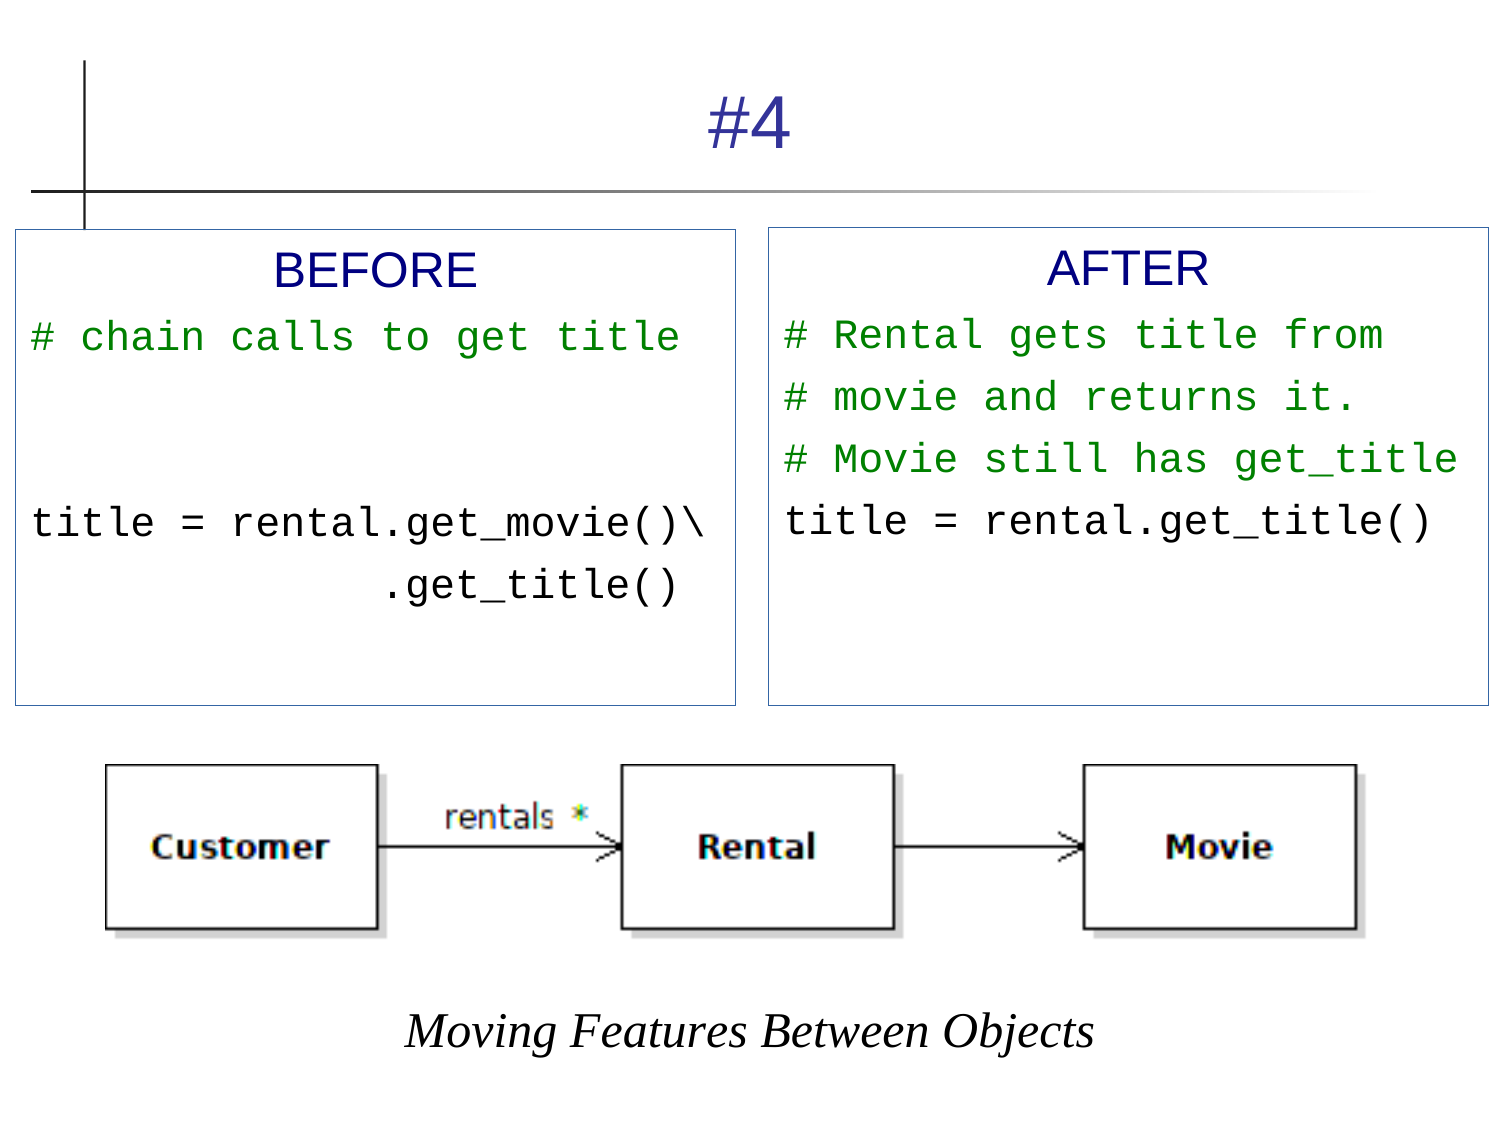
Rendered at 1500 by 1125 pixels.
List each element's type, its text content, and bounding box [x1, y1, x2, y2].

text_box Moving Features Between Objects [165, 990, 1336, 1065]
list AFTER # Rental gets title from # movie and returns it. # Movie still has get_title title = rental.get_title() [768, 227, 1489, 706]
list BEFORE # chain calls to get title title = rental.get_movie()\ .get_title() [15, 229, 736, 706]
picture [105, 764, 1369, 942]
title #4 [50, 37, 1450, 201]
